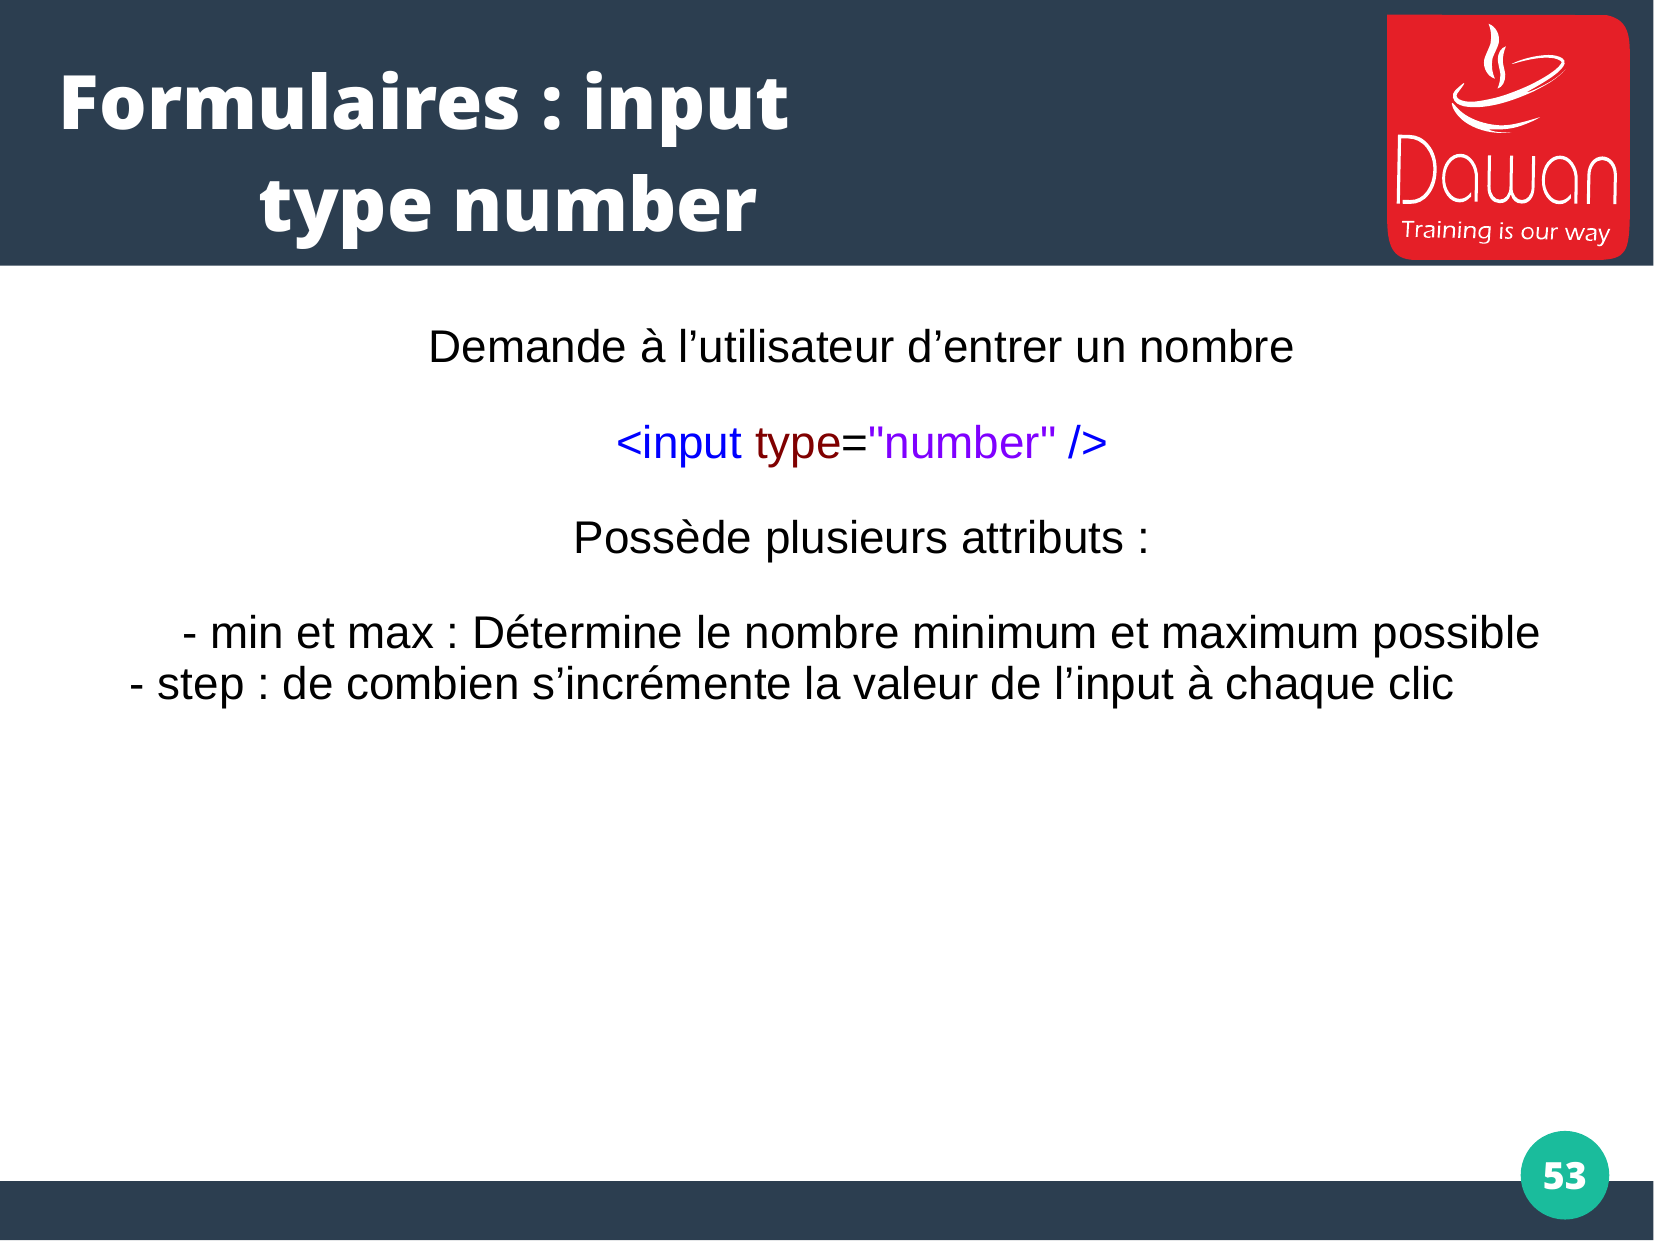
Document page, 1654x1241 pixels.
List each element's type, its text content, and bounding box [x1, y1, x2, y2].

list Demande à l’utilisateur d’entrer un nombre <input type="number" /> Possède plusieurs attributs : - min et max : Détermine le nombre minimum et maximum possible - step : de combien s’incrémente la valeur de l’input à chaque clic [59, 324, 1595, 1152]
picture [1387, 14, 1630, 260]
title Formulaires : input type number [59, 49, 1387, 207]
